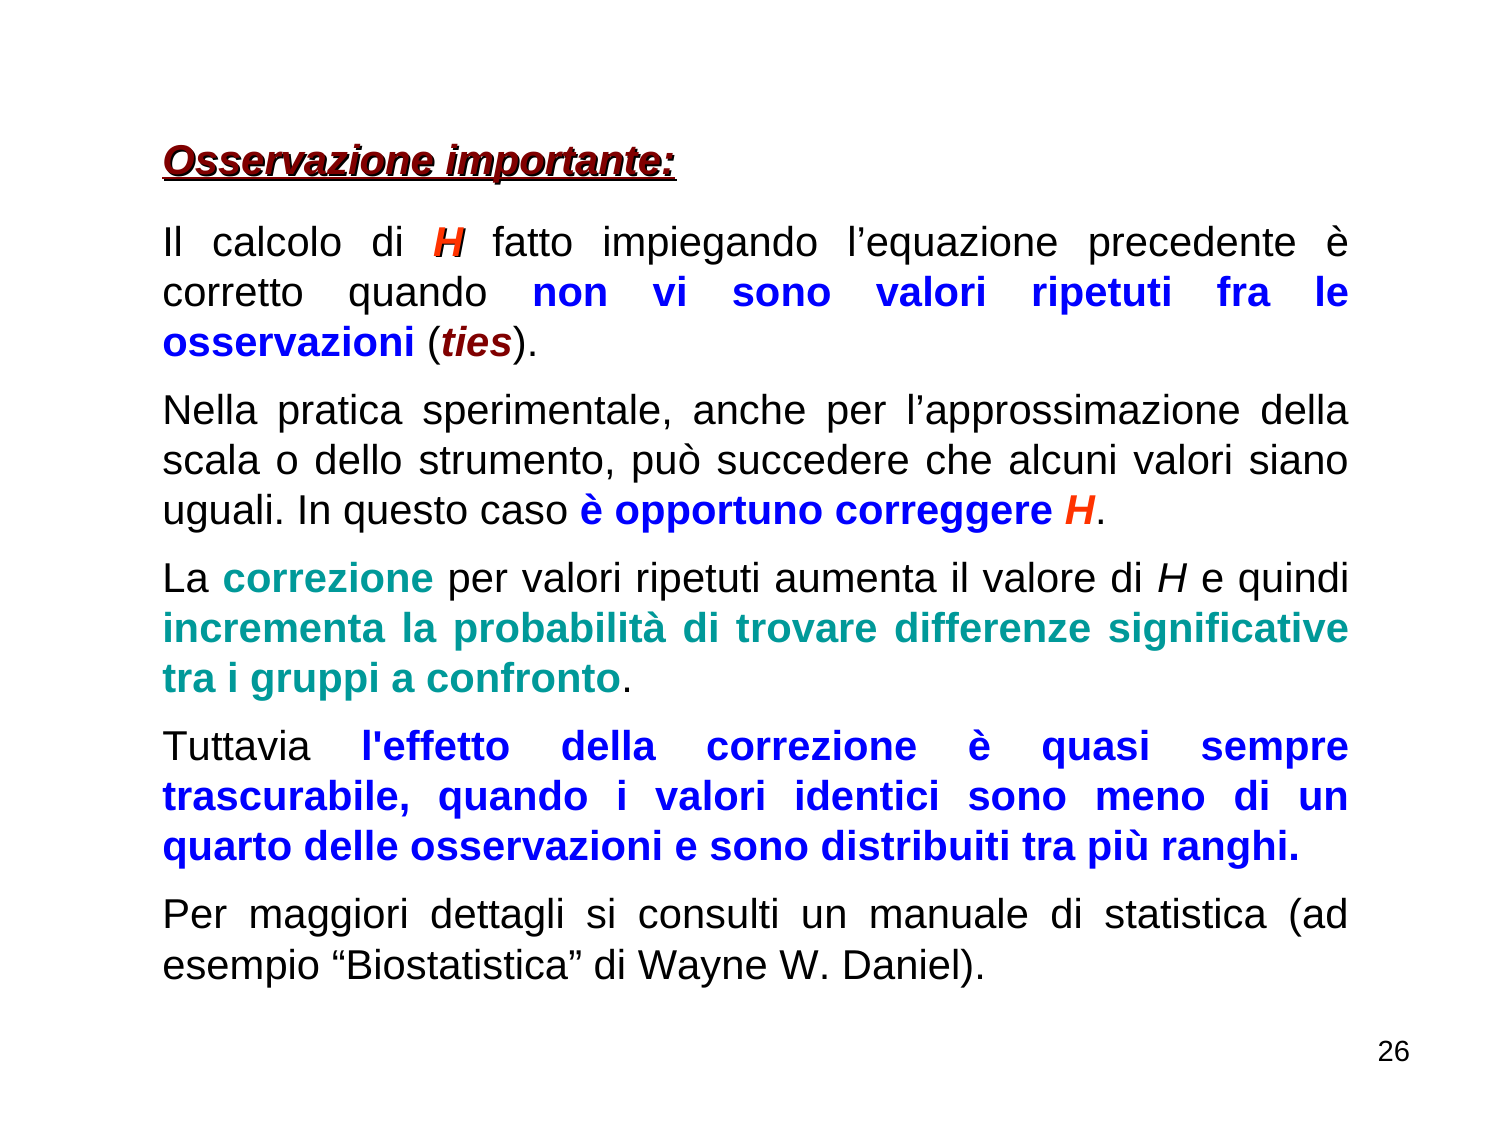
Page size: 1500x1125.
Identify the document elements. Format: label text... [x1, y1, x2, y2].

text_box <numero> [1074, 1024, 1426, 1103]
text_box Osservazione importante: Il calcolo di H fatto impiegando l’equazione precedente è corretto quando non vi sono valori ripetuti fra le osservazioni (ties). Nella pratica sperimentale, anche per l’approssimazione della scala o dello strumento, può succedere che alcuni valori siano uguali. In questo caso è opportuno correggere H. La correzione per valori ripetuti aumenta il valore di H e quindi incrementa la probabilità di trovare differenze significative tra i gruppi a confronto. Tuttavia l'effetto della correzione è quasi sempre trascurabile, quando i valori identici sono meno di un quarto delle osservazioni e sono distribuiti tra più ranghi. Per maggiori dettagli si consulti un manuale di statistica (ad esempio “Biostatistica” di Wayne W. Daniel). [147, 125, 1365, 996]
